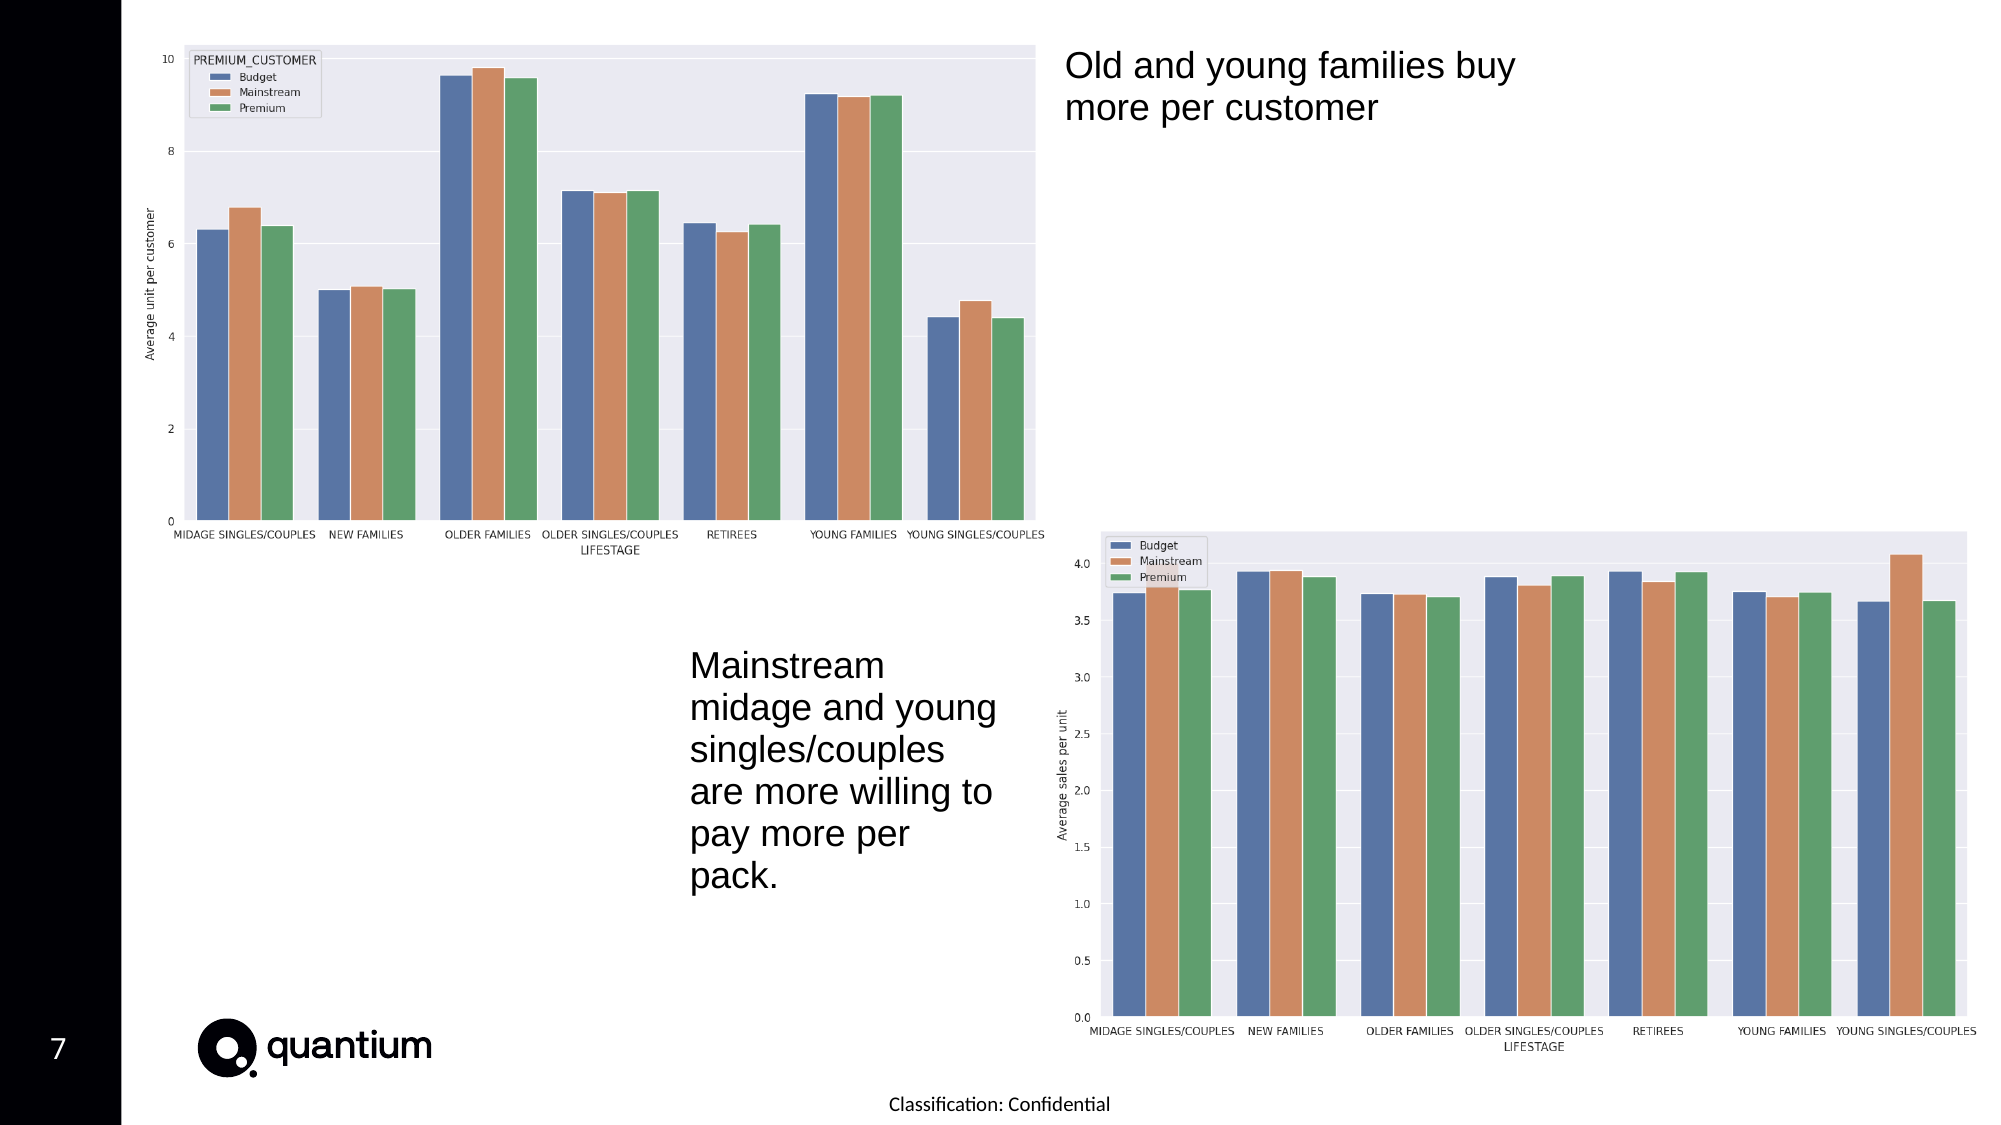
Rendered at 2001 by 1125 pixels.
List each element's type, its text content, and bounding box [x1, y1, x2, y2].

text_box Old and young families buy more per customer [1050, 37, 1576, 137]
picture [138, 38, 1983, 1060]
text_box Mainstream midage and young singles/couples are more willing to pay more per pack. [675, 637, 1013, 905]
